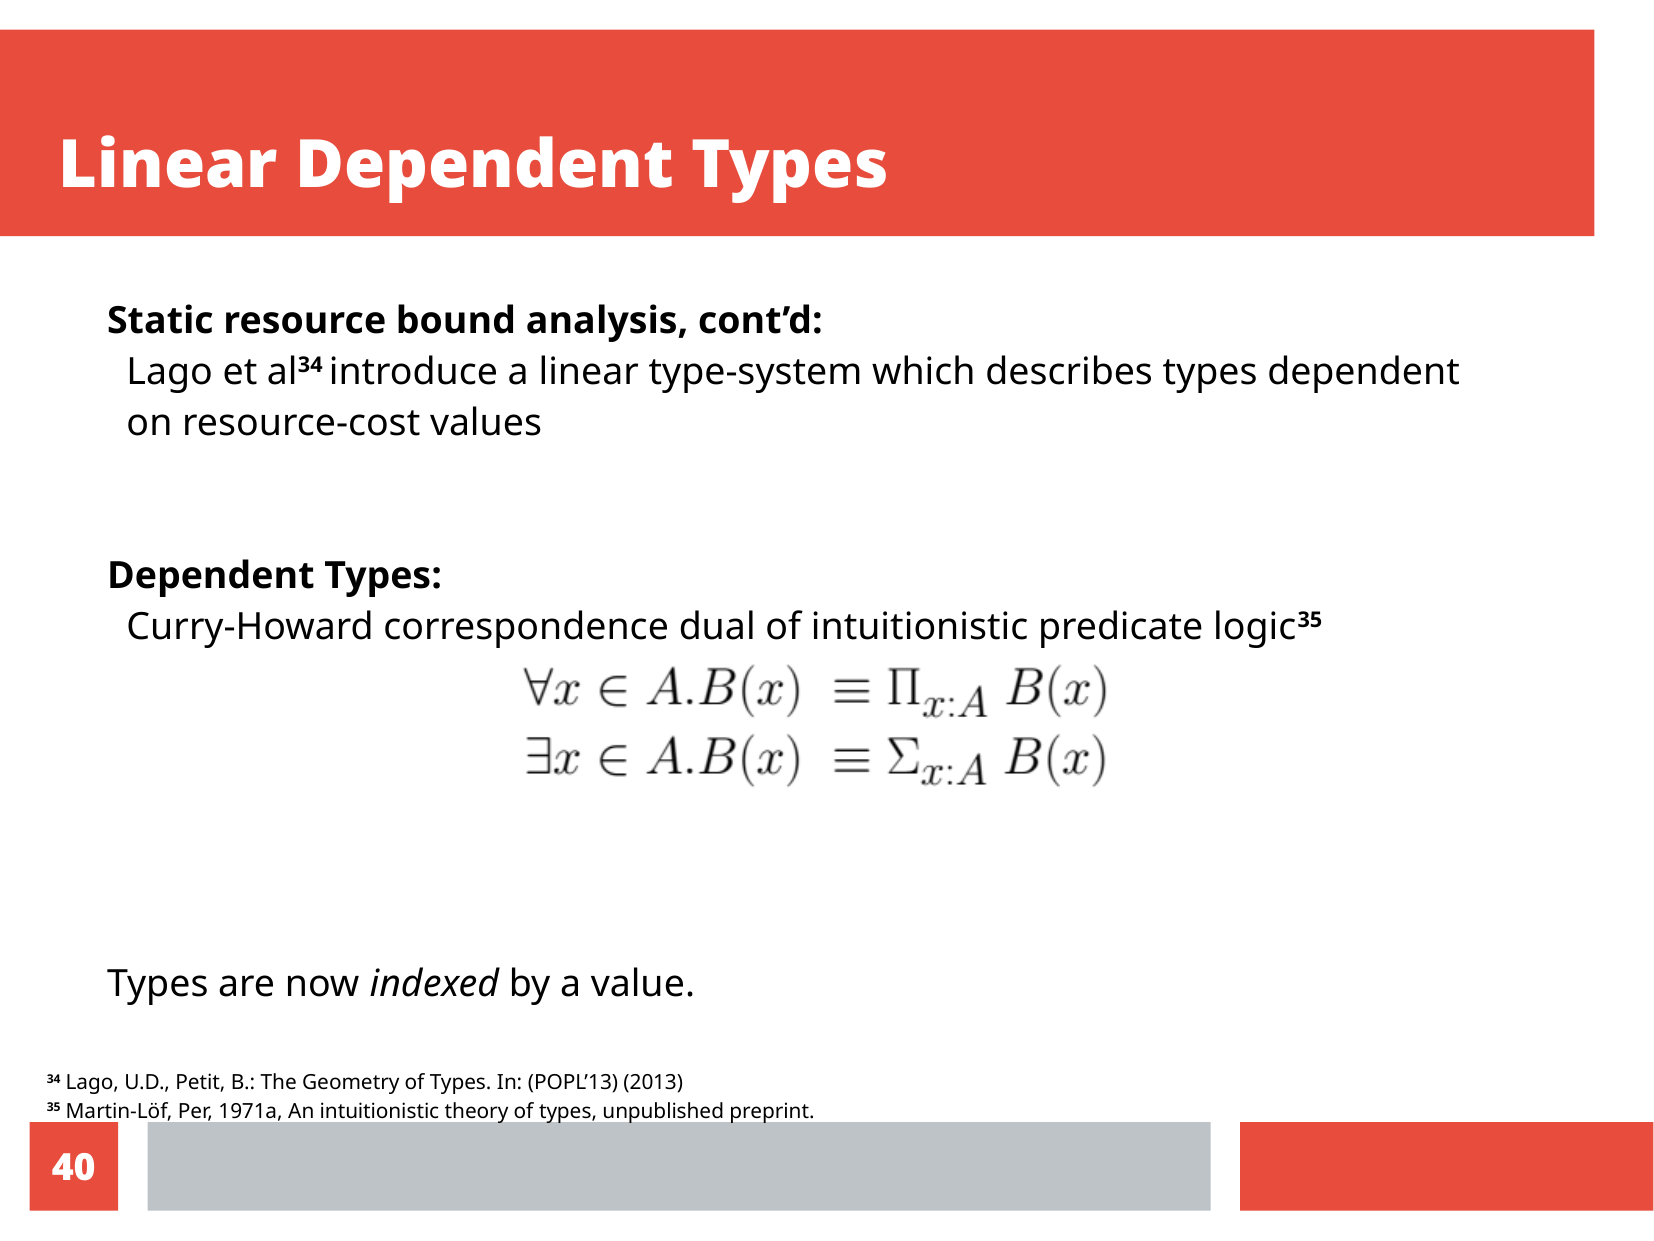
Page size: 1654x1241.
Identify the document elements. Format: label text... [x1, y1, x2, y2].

picture [514, 654, 1118, 799]
title Linear Dependent Types [59, 59, 1595, 207]
text_box 34 Lago, U.D., Petit, B.: The Geometry of Types. In: (POPL’13) (2013) 35 Martin-Löf, Per, 1971a, An intuitionistic theory of types, unpublished preprint. [32, 1060, 1612, 1124]
text_box Static resource bound analysis, cont’d: Lago et al34 introduce a linear type-system which describes types dependent on resource-cost values Dependent Types: Curry-Howard correspondence dual of intuitionistic predicate logic35 Types are now indexed by a value. [92, 286, 1602, 911]
